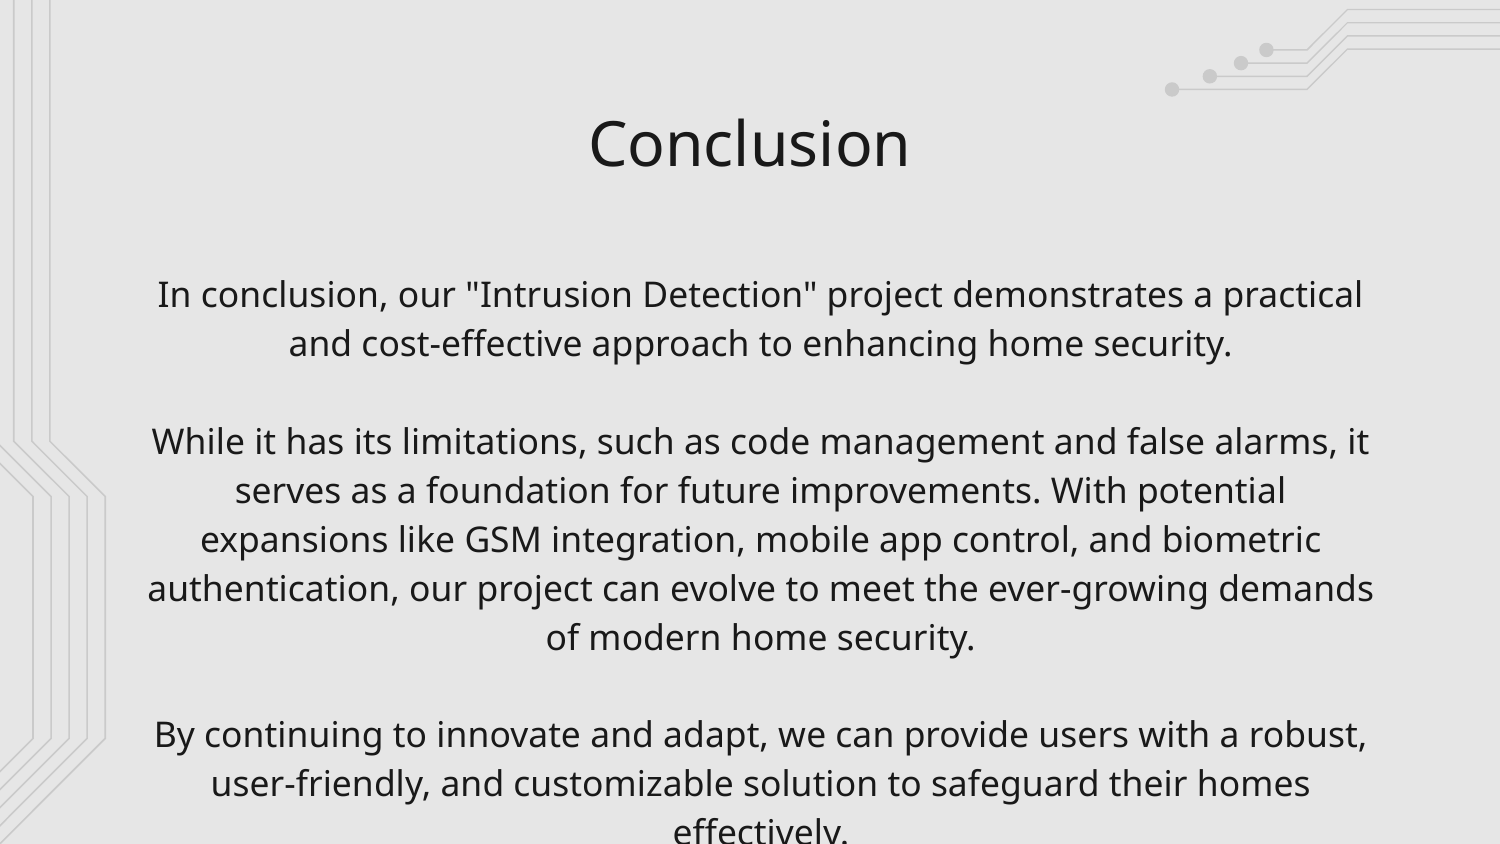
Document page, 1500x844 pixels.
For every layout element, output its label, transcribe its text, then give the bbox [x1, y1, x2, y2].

title Conclusion [118, 88, 1382, 183]
text_box In conclusion, our "Intrusion Detection" project demonstrates a practical and cost-effective approach to enhancing home security. While it has its limitations, such as code management and false alarms, it serves as a foundation for future improvements. With potential expansions like GSM integration, mobile app control, and biometric authentication, our project can evolve to meet the ever-growing demands of modern home security. By continuing to innovate and adapt, we can provide users with a robust, user-friendly, and customizable solution to safeguard their homes effectively. [128, 250, 1393, 781]
